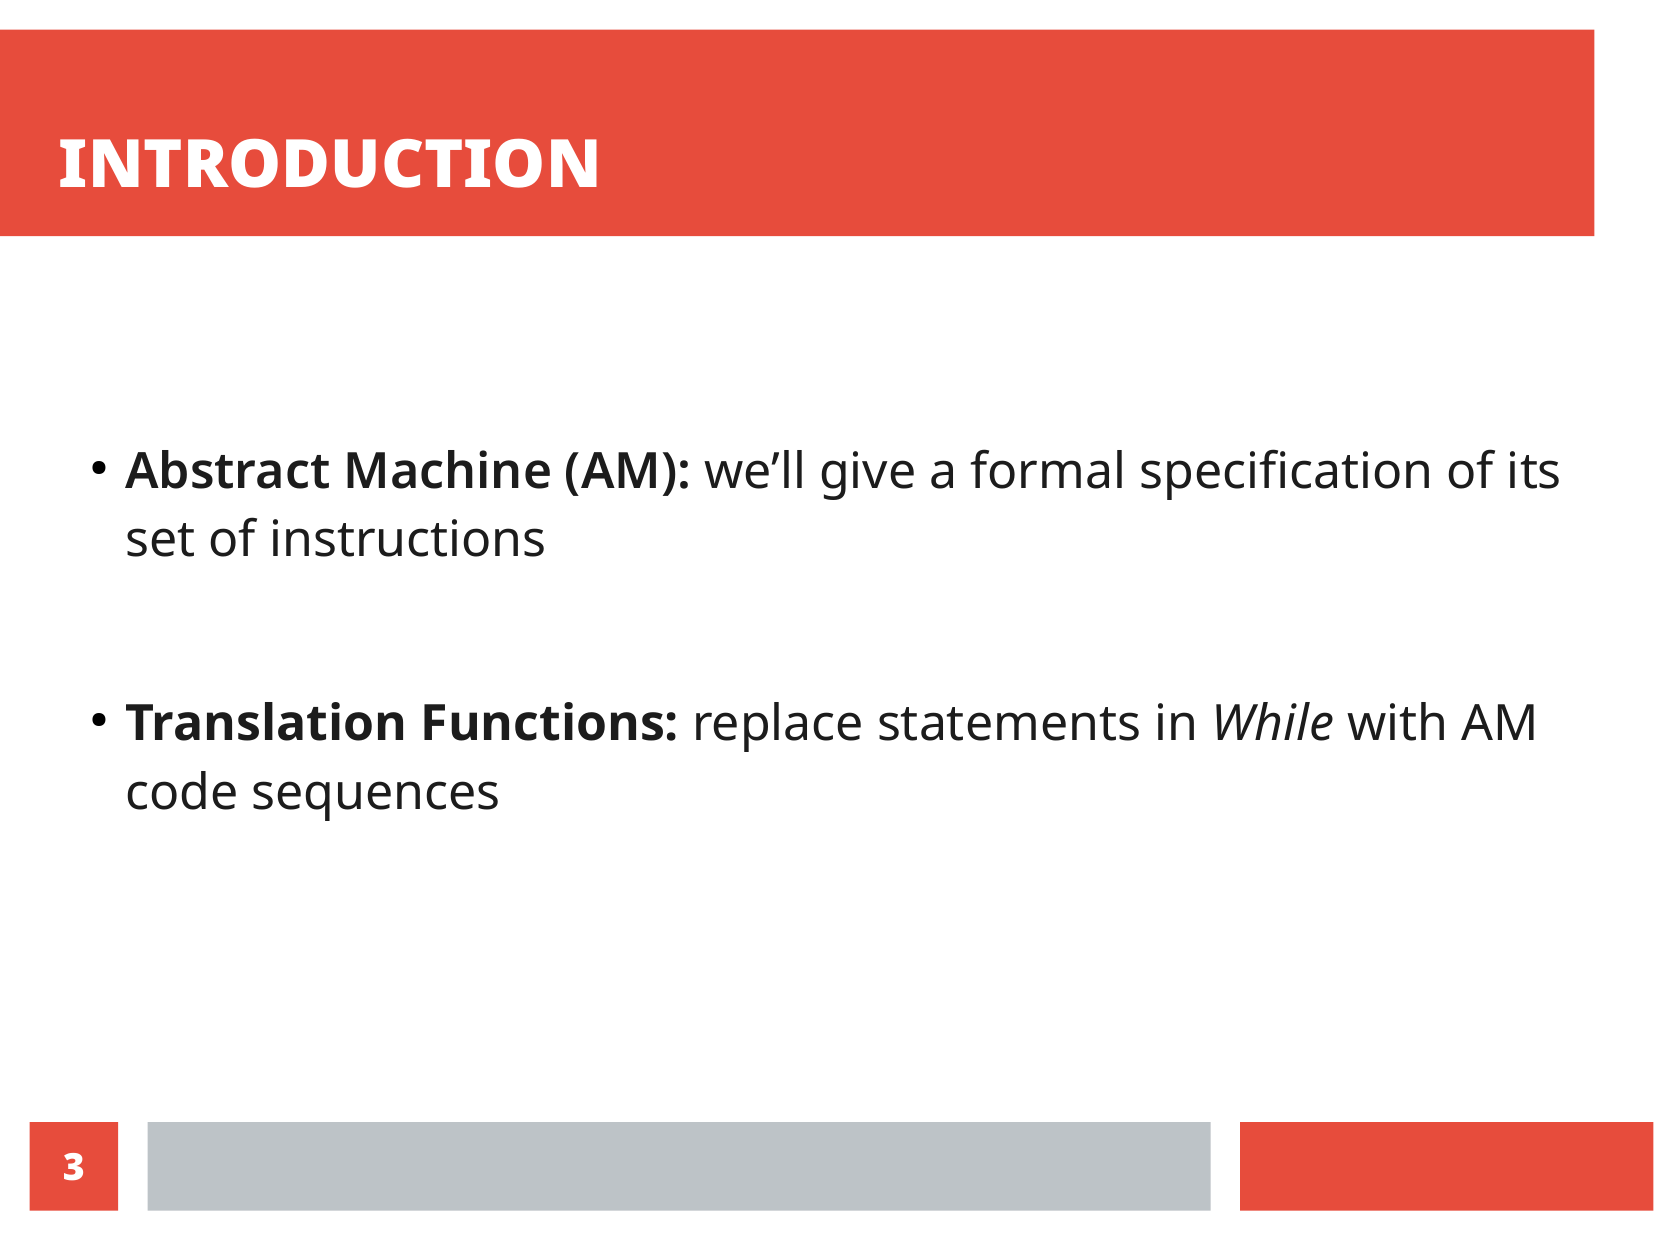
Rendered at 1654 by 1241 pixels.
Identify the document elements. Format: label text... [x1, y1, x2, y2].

list Abstract Machine (AM): we’ll give a formal specification of its set of instructions Translation Functions: replace statements in While with AM code sequences [90, 435, 1566, 976]
title INTRODUCTION [59, 59, 1595, 207]
